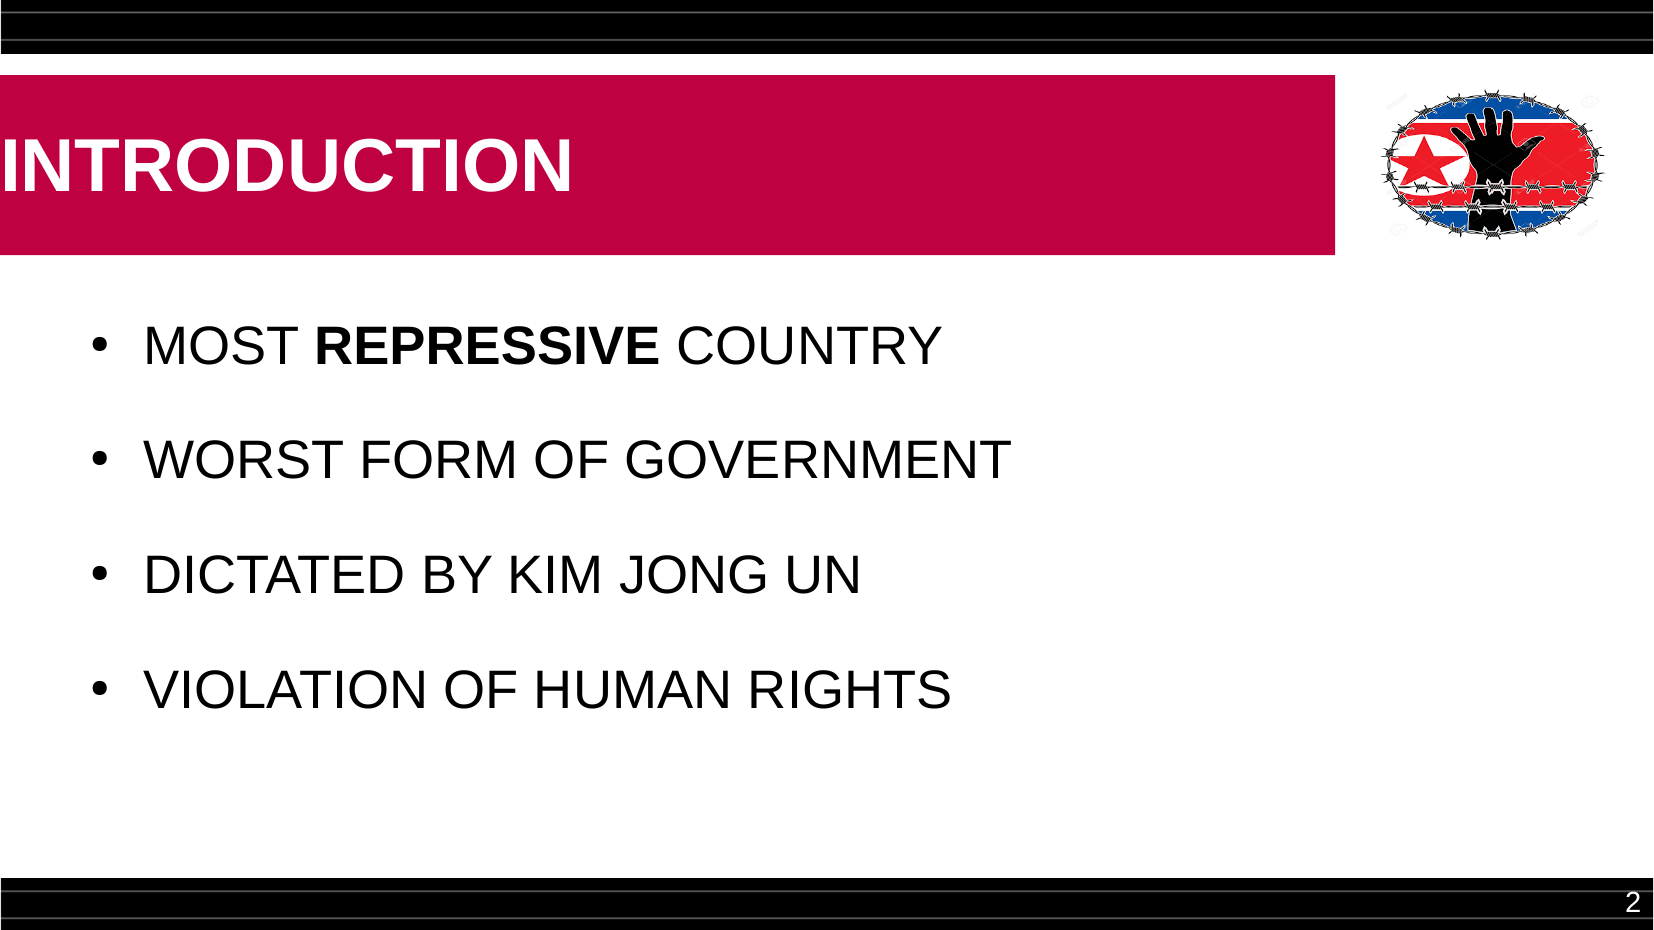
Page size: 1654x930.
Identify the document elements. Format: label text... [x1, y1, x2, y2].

picture [1380, 89, 1606, 241]
title INTRODUCTION [0, 75, 1336, 256]
picture [0, 878, 1654, 930]
list MOST REPRESSIVE COUNTRY WORST FORM OF GOVERNMENT DICTATED BY KIM JONG UN VIOLATION OF HUMAN RIGHTS [72, 284, 1561, 864]
picture [0, 0, 1654, 54]
